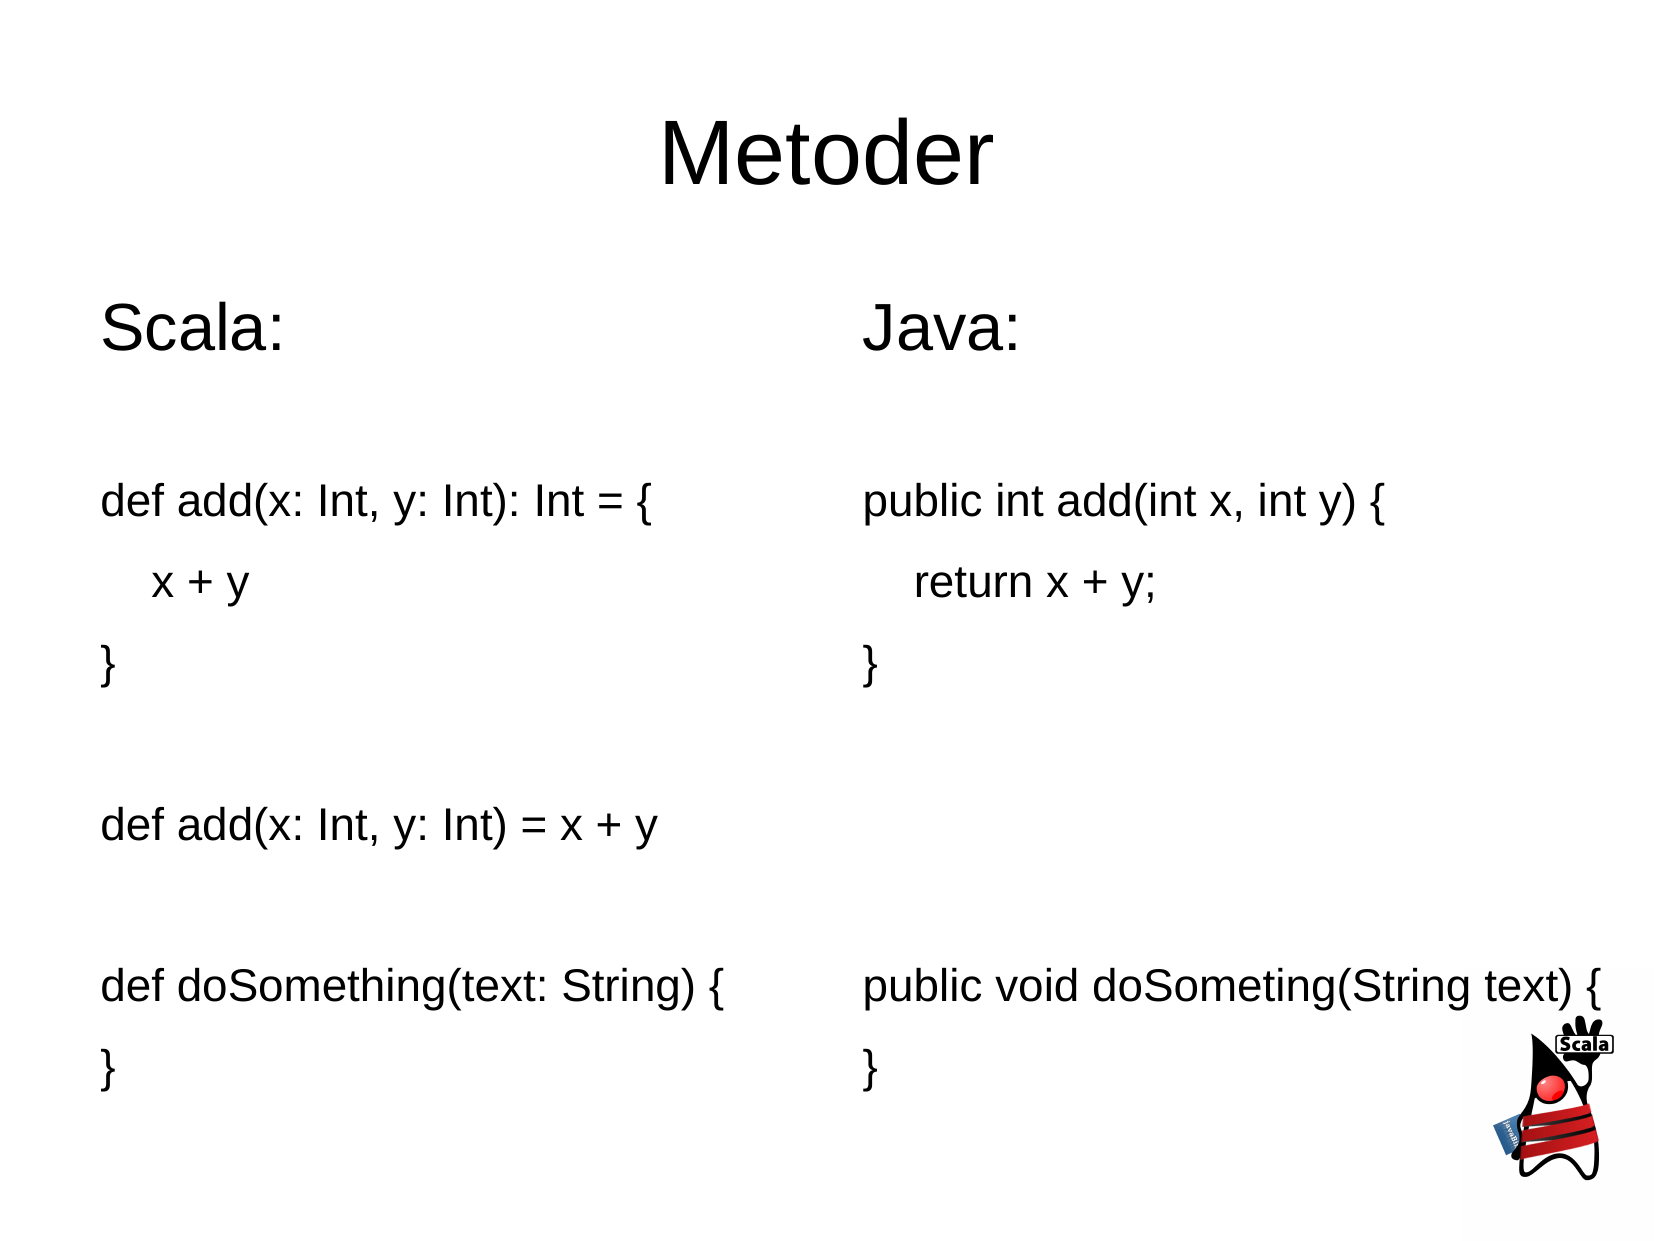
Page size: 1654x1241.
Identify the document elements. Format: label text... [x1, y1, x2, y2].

list Scala: def add(x: Int, y: Int): Int = { x + y } def add(x: Int, y: Int) = x + y def doSomething(text: String) { } [82, 290, 809, 1109]
title Metoder [82, 56, 1571, 250]
list Java: public int add(int x, int y) { return x + y; } public void doSometing(String text) { } [845, 290, 1654, 1109]
picture [1462, 1109, 1654, 1241]
